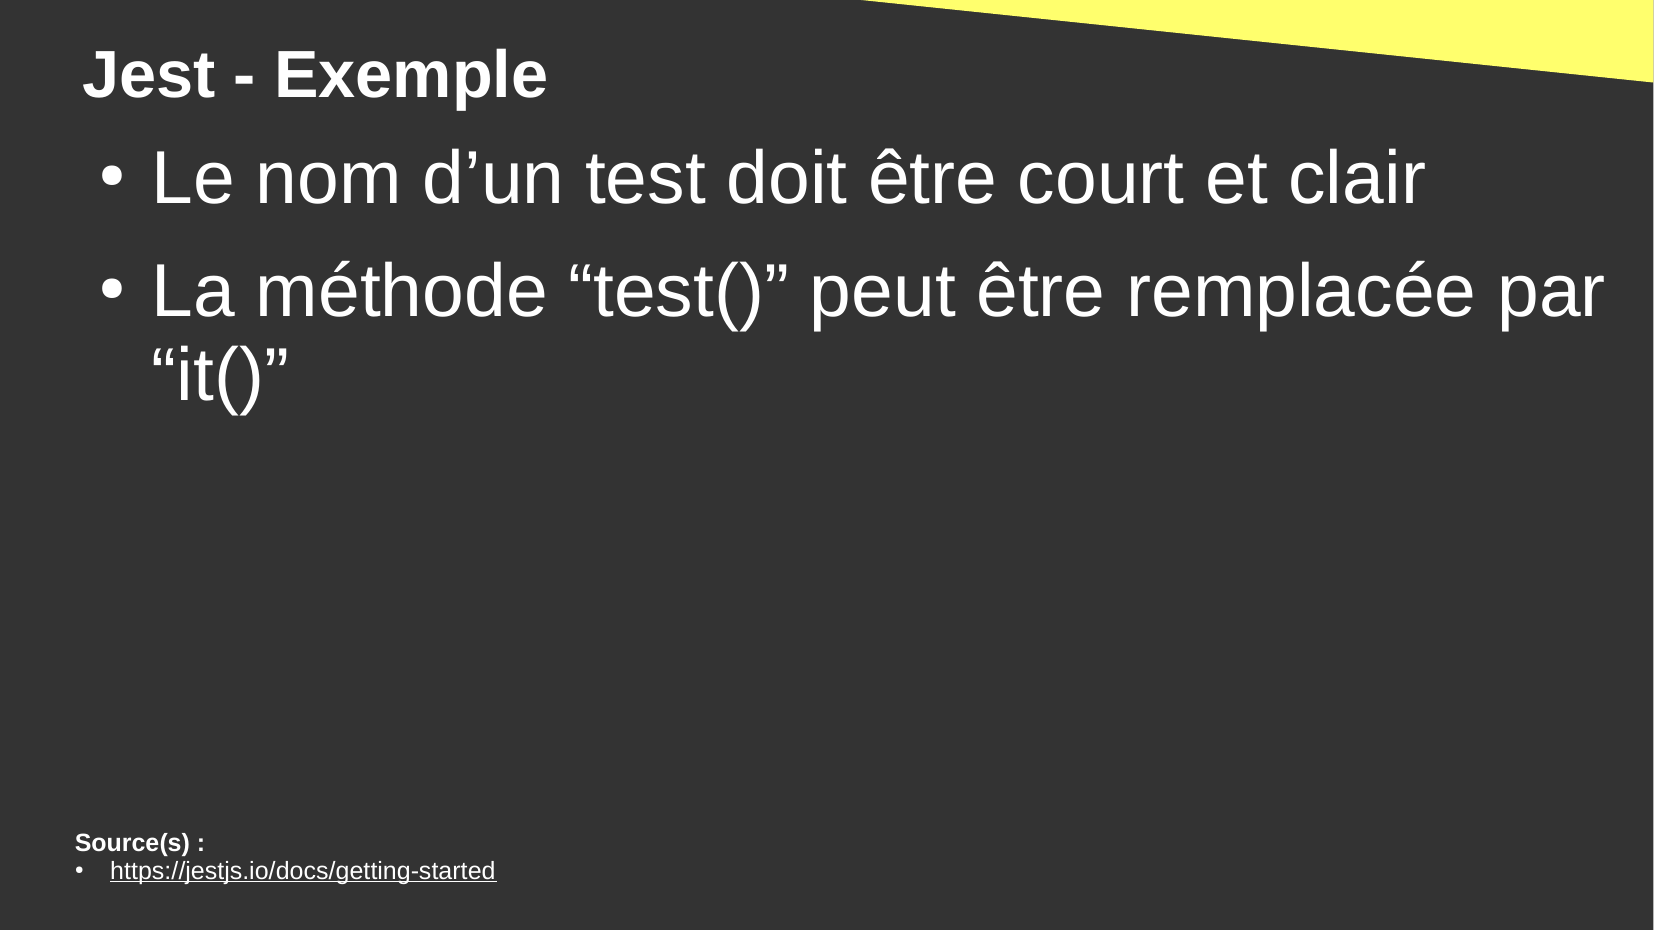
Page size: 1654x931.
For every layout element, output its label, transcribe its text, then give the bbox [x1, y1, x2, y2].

list Le nom d’un test doit être court et clair La méthode “test()” peut être remplacée par “it()” [80, 135, 1619, 721]
text_box [861, 0, 1654, 83]
title Jest - Exemple [82, 37, 799, 114]
text_box Source(s) : https://jestjs.io/docs/getting-started [60, 821, 1546, 906]
